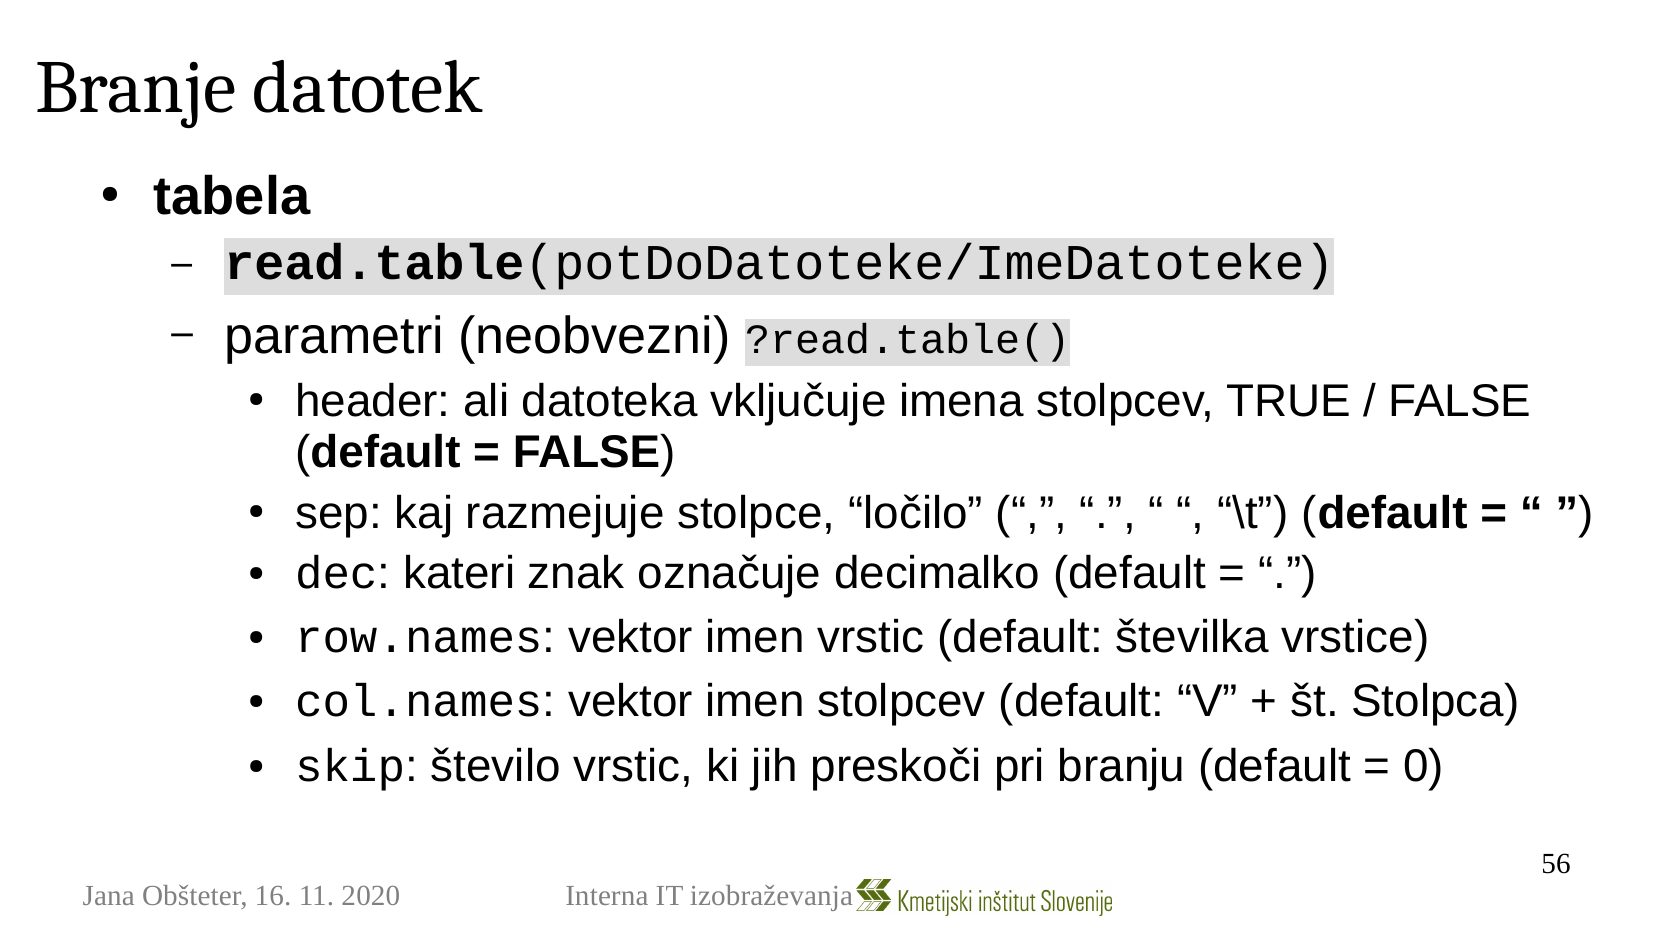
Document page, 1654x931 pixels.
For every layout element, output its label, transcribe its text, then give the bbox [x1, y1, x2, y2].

title Branje datotek [35, 21, 1524, 154]
list tabela read.table(potDoDatoteke/ImeDatoteke) parametri (neobvezni) ?read.table() header: ali datoteka vključuje imena stolpcev, TRUE / FALSE (default = FALSE) sep: kaj razmejuje stolpce, “ločilo” (“,”, “.”, “ “, “\t”) (default = “ ”) dec: kateri znak označuje decimalko (default = “.”) row.names: vektor imen vrstic (default: številka vrstice) col.names: vektor imen stolpcev (default: “V” + št. Stolpca) skip: število vrstic, ki jih preskoči pri branju (default = 0) [82, 165, 1630, 839]
picture [856, 879, 1112, 916]
